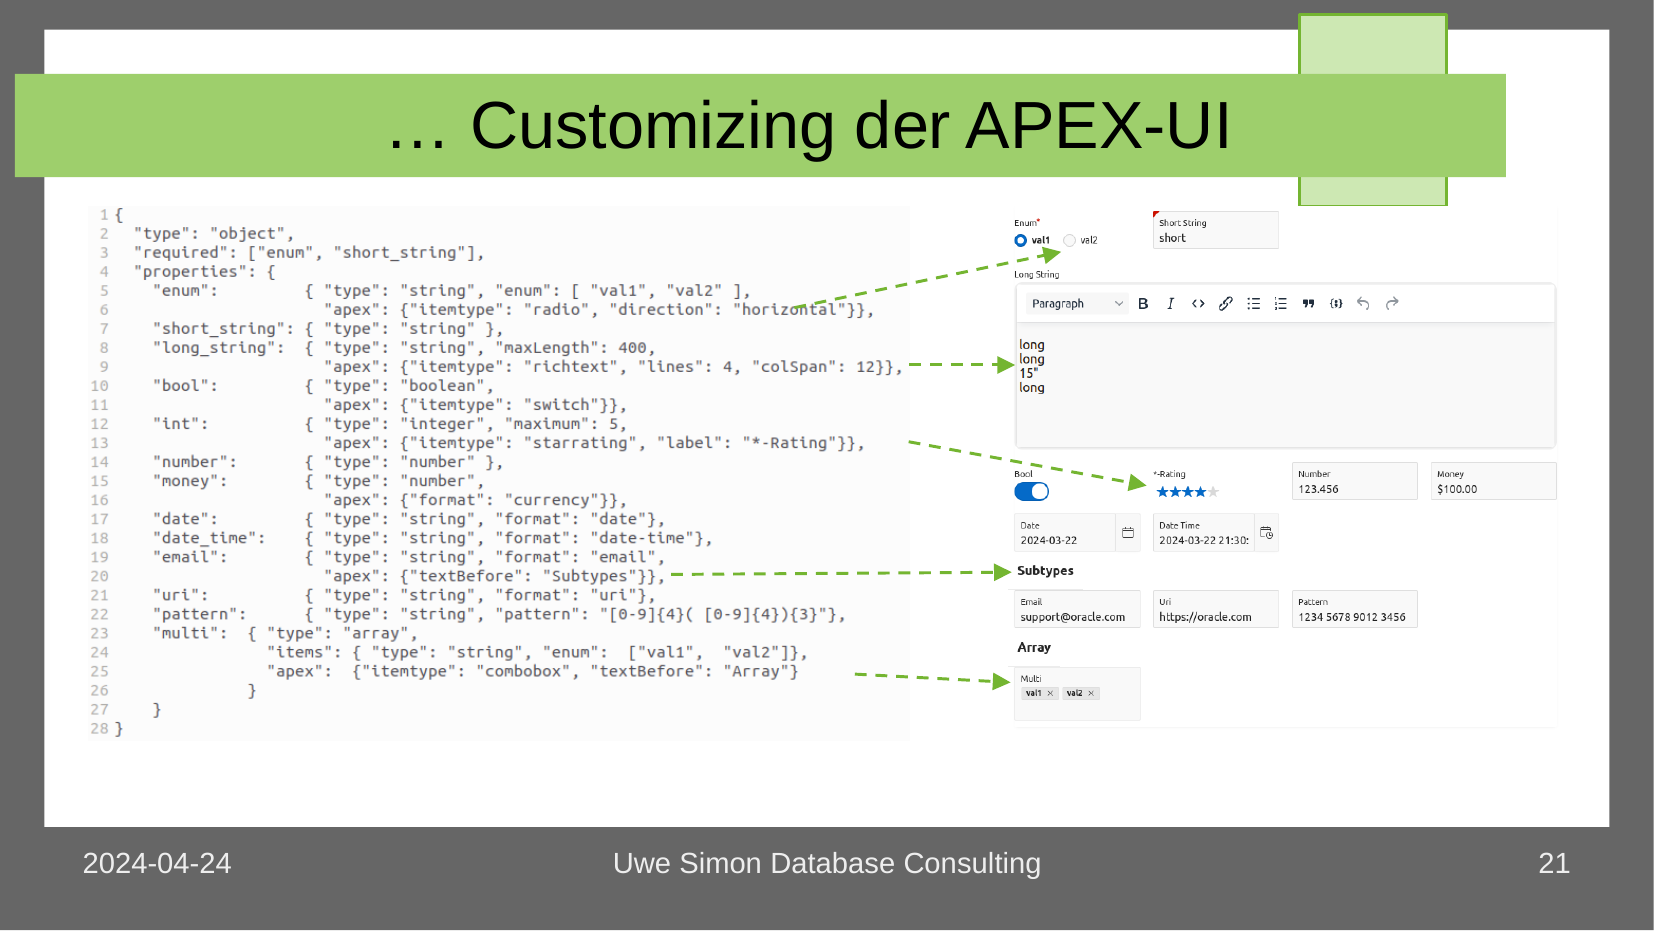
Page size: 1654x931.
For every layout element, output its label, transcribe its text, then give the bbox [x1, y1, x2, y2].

title … Customizing der APEX-UI [88, 73, 1506, 178]
picture [88, 206, 910, 741]
picture [1003, 206, 1566, 739]
